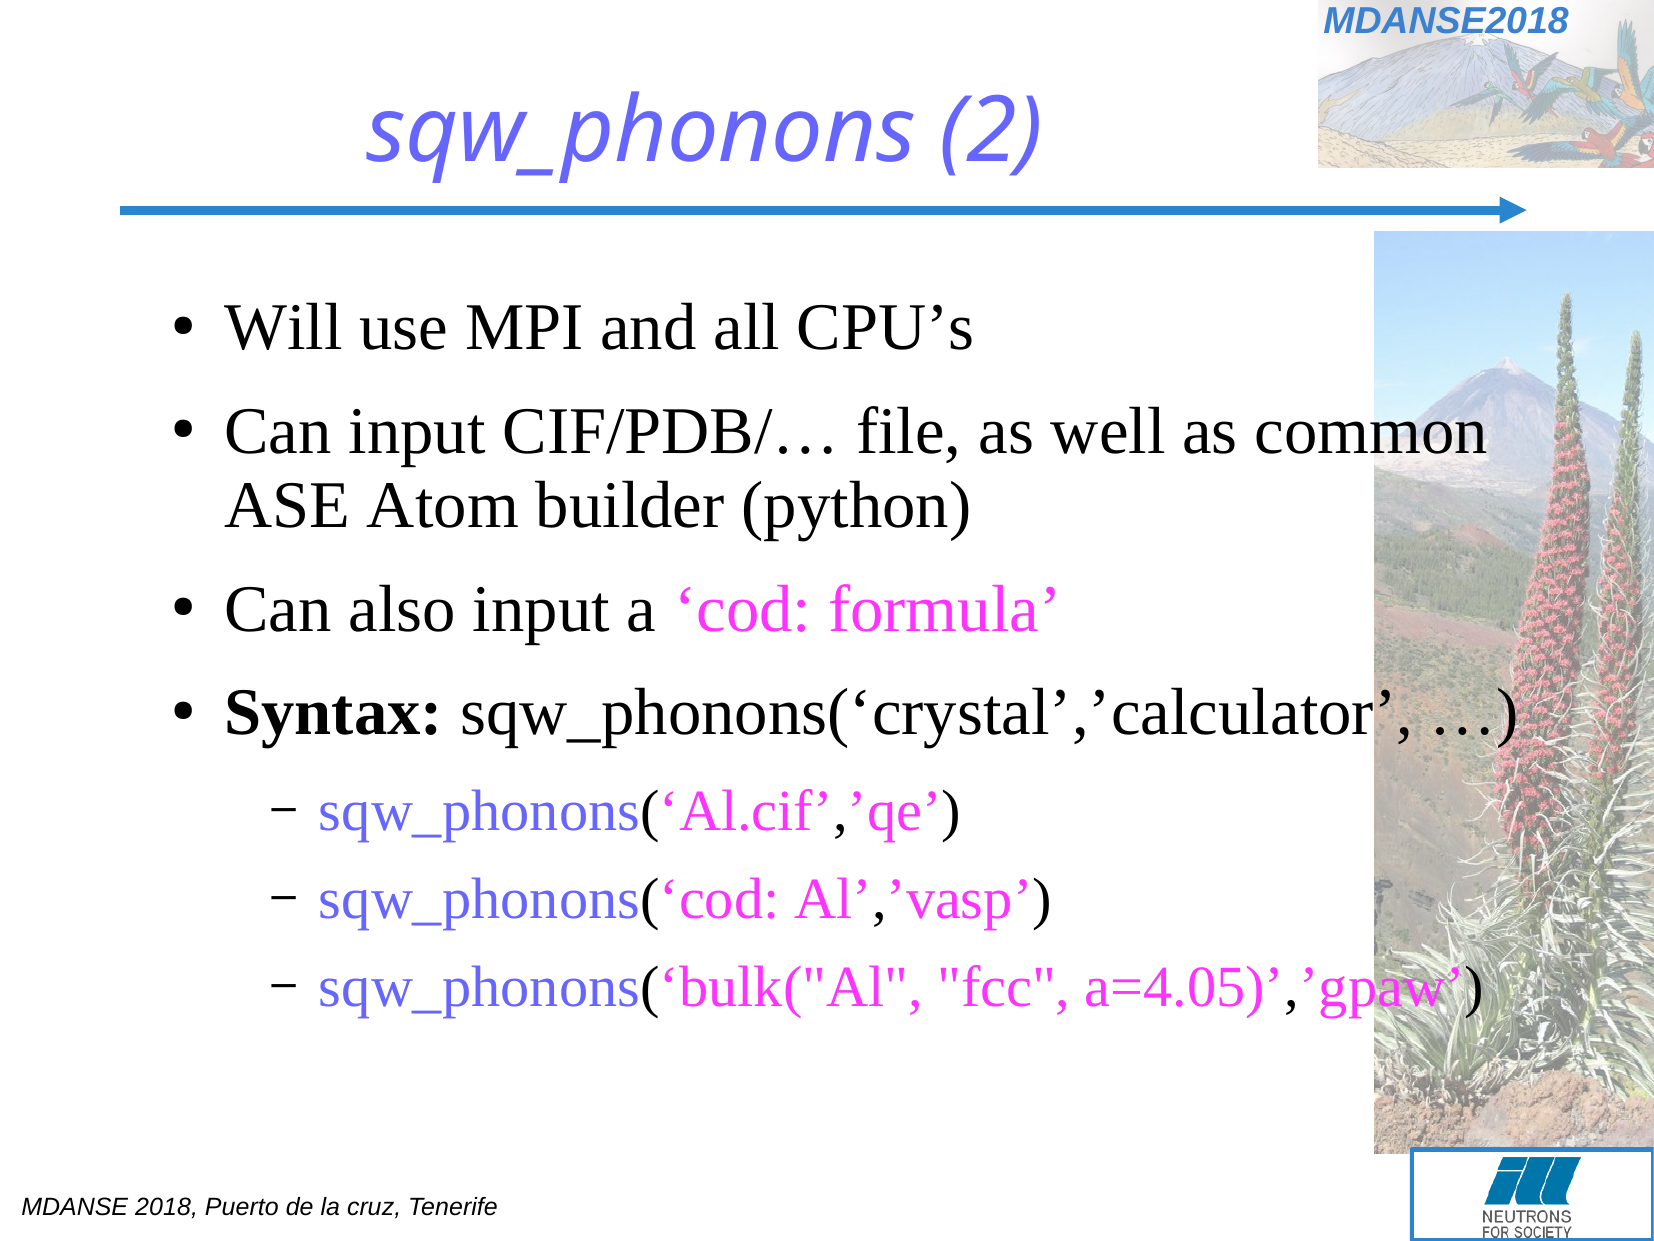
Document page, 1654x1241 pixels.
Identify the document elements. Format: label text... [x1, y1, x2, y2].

title sqw_phonons (2) [82, 49, 1328, 203]
list Will use MPI and all CPU’s Can input CIF/PDB/… file, as well as common ASE Atom builder (python) Can also input a ‘cod: formula’ Syntax: sqw_phonons(‘crystal’,’calculator’, …) sqw_phonons(‘Al.cif’,’qe’) sqw_phonons(‘cod: Al’,’vasp’) sqw_phonons(‘bulk("Al", "fcc", a=4.05)’,’gpaw’) [82, 290, 1571, 1020]
picture [1479, 1153, 1583, 1241]
